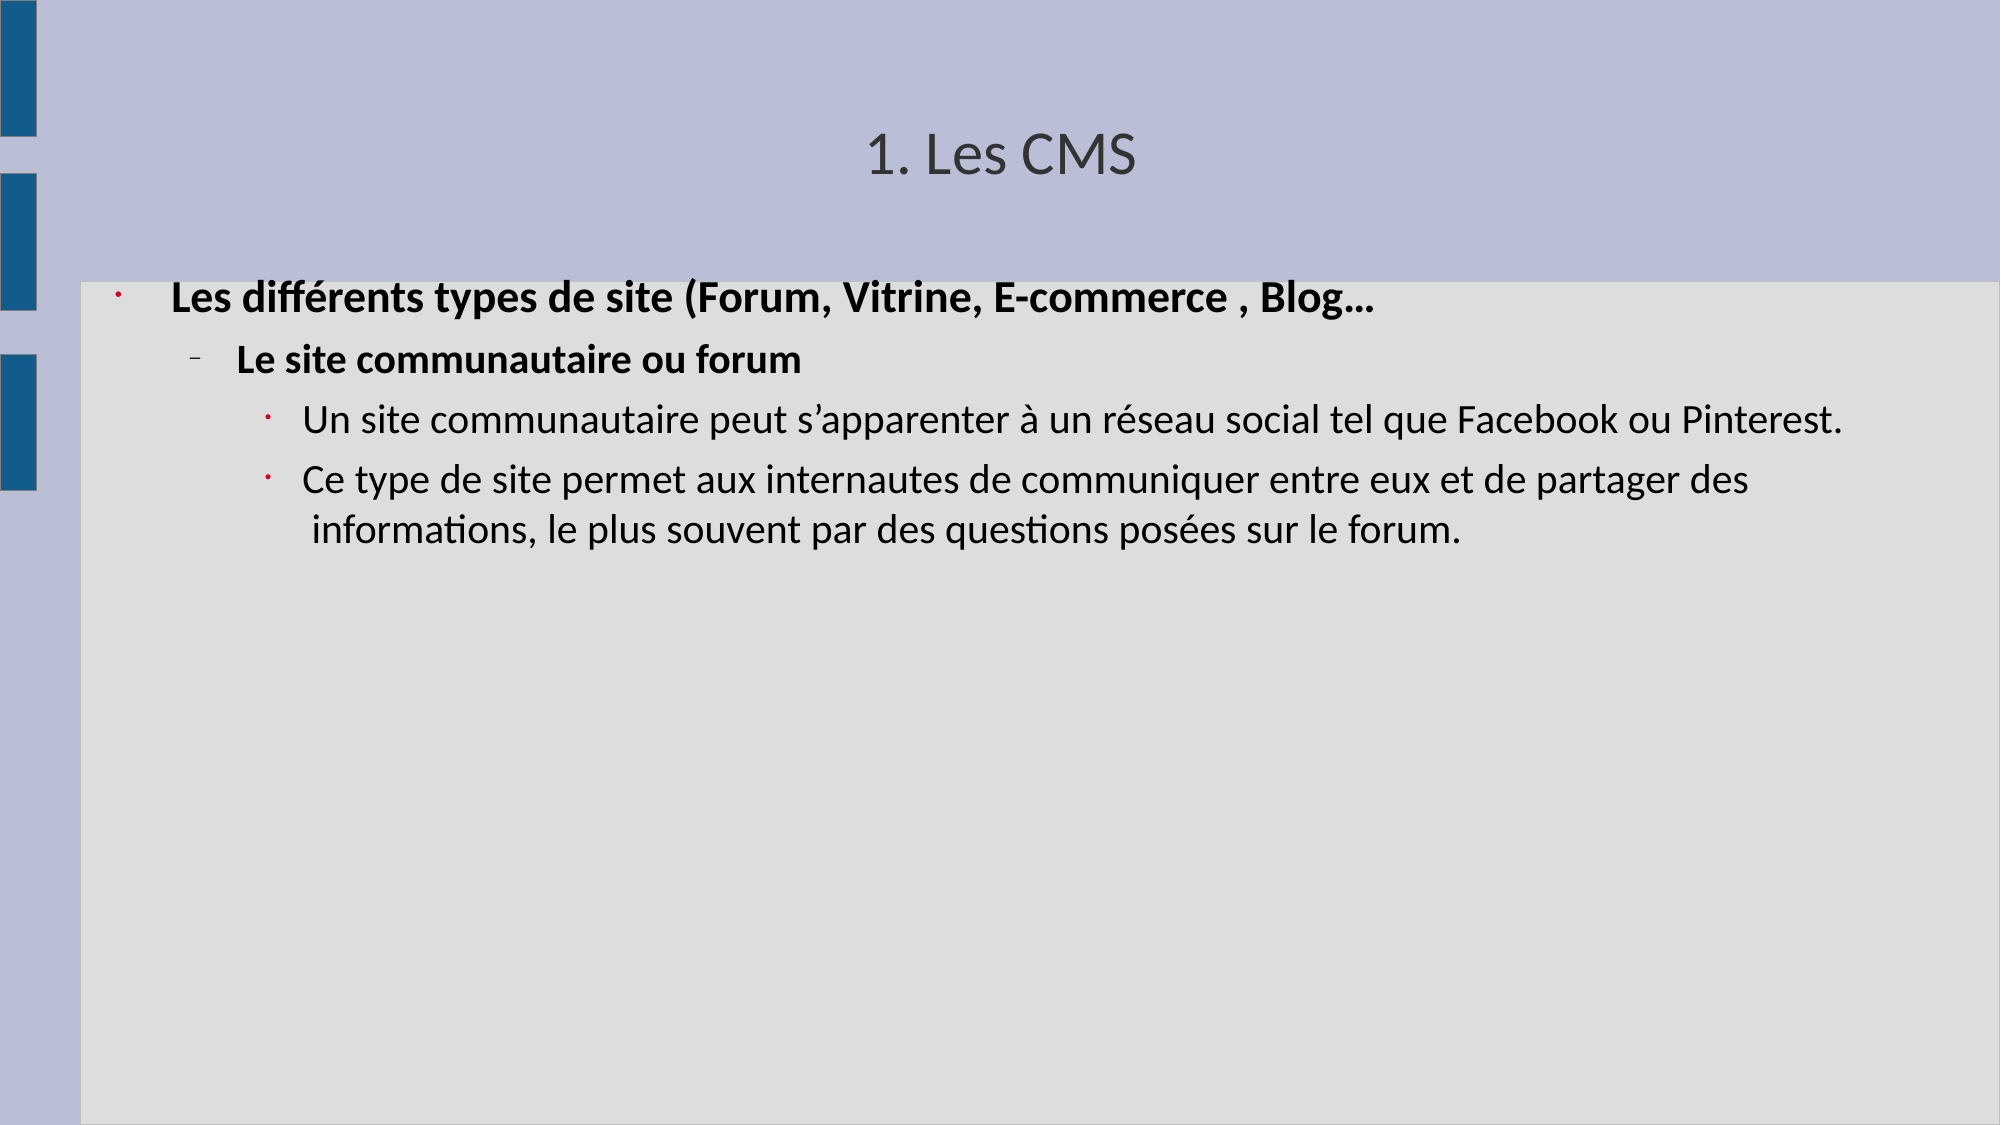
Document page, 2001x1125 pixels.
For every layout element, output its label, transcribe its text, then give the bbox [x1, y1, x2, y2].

text_box Les différents types de site (Forum, Vitrine, E-commerce , Blog… Le site communautaire ou forum Un site communautaire peut s’apparenter à un réseau social tel que Facebook ou Pinterest. Ce type de site permet aux internautes de communiquer entre eux et de partager des informations, le plus souvent par des questions posées sur le forum. [112, 254, 1846, 553]
title 1. Les CMS [859, 109, 1141, 254]
